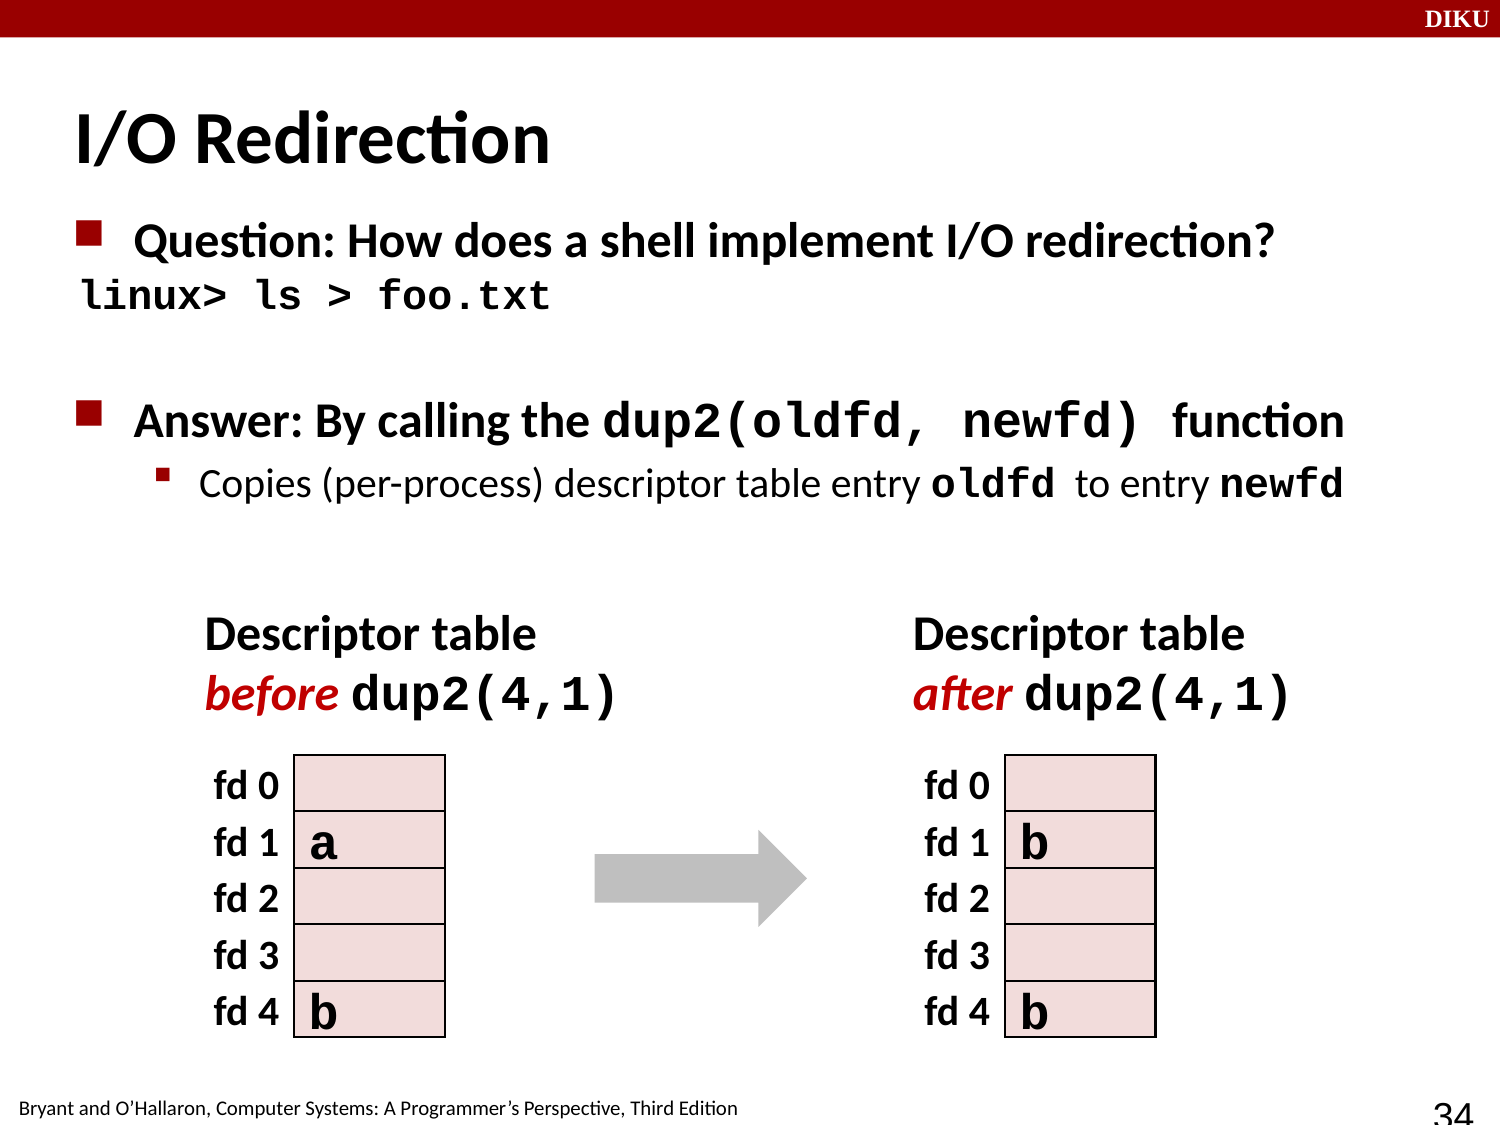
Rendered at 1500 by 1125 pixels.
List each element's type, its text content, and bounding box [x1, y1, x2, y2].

text_box fd 3 [854, 924, 1005, 980]
text_box fd 1 [854, 811, 1005, 867]
text_box fd 4 [854, 980, 1005, 1038]
text_box Descriptor table before dup2(4,1) [189, 593, 636, 728]
text_box fd 1 [143, 811, 294, 867]
text_box fd 2 [143, 867, 294, 924]
text_box [1005, 754, 1156, 811]
text_box fd 3 [143, 924, 294, 980]
text_box I/O Redirection [59, 71, 1306, 197]
text_box [294, 867, 445, 980]
text_box fd 4 [143, 980, 294, 1038]
text_box fd 0 [854, 754, 1005, 811]
text_box Descriptor table after dup2(4,1) [898, 593, 1309, 728]
text_box a [294, 811, 445, 867]
text_box b [1005, 980, 1156, 1038]
text_box b [294, 980, 445, 1038]
text_box Question: How does a shell implement I/O redirection? linux> ls > foo.txt Answer: By calling the dup2(oldfd, newfd) function Copies (per-process) descriptor table entry oldfd to entry newfd [62, 200, 1425, 513]
text_box [594, 829, 807, 927]
text_box fd 0 [143, 754, 294, 811]
text_box [294, 754, 445, 811]
text_box b [1005, 811, 1156, 867]
text_box fd 2 [854, 867, 1005, 924]
text_box [1005, 867, 1156, 980]
